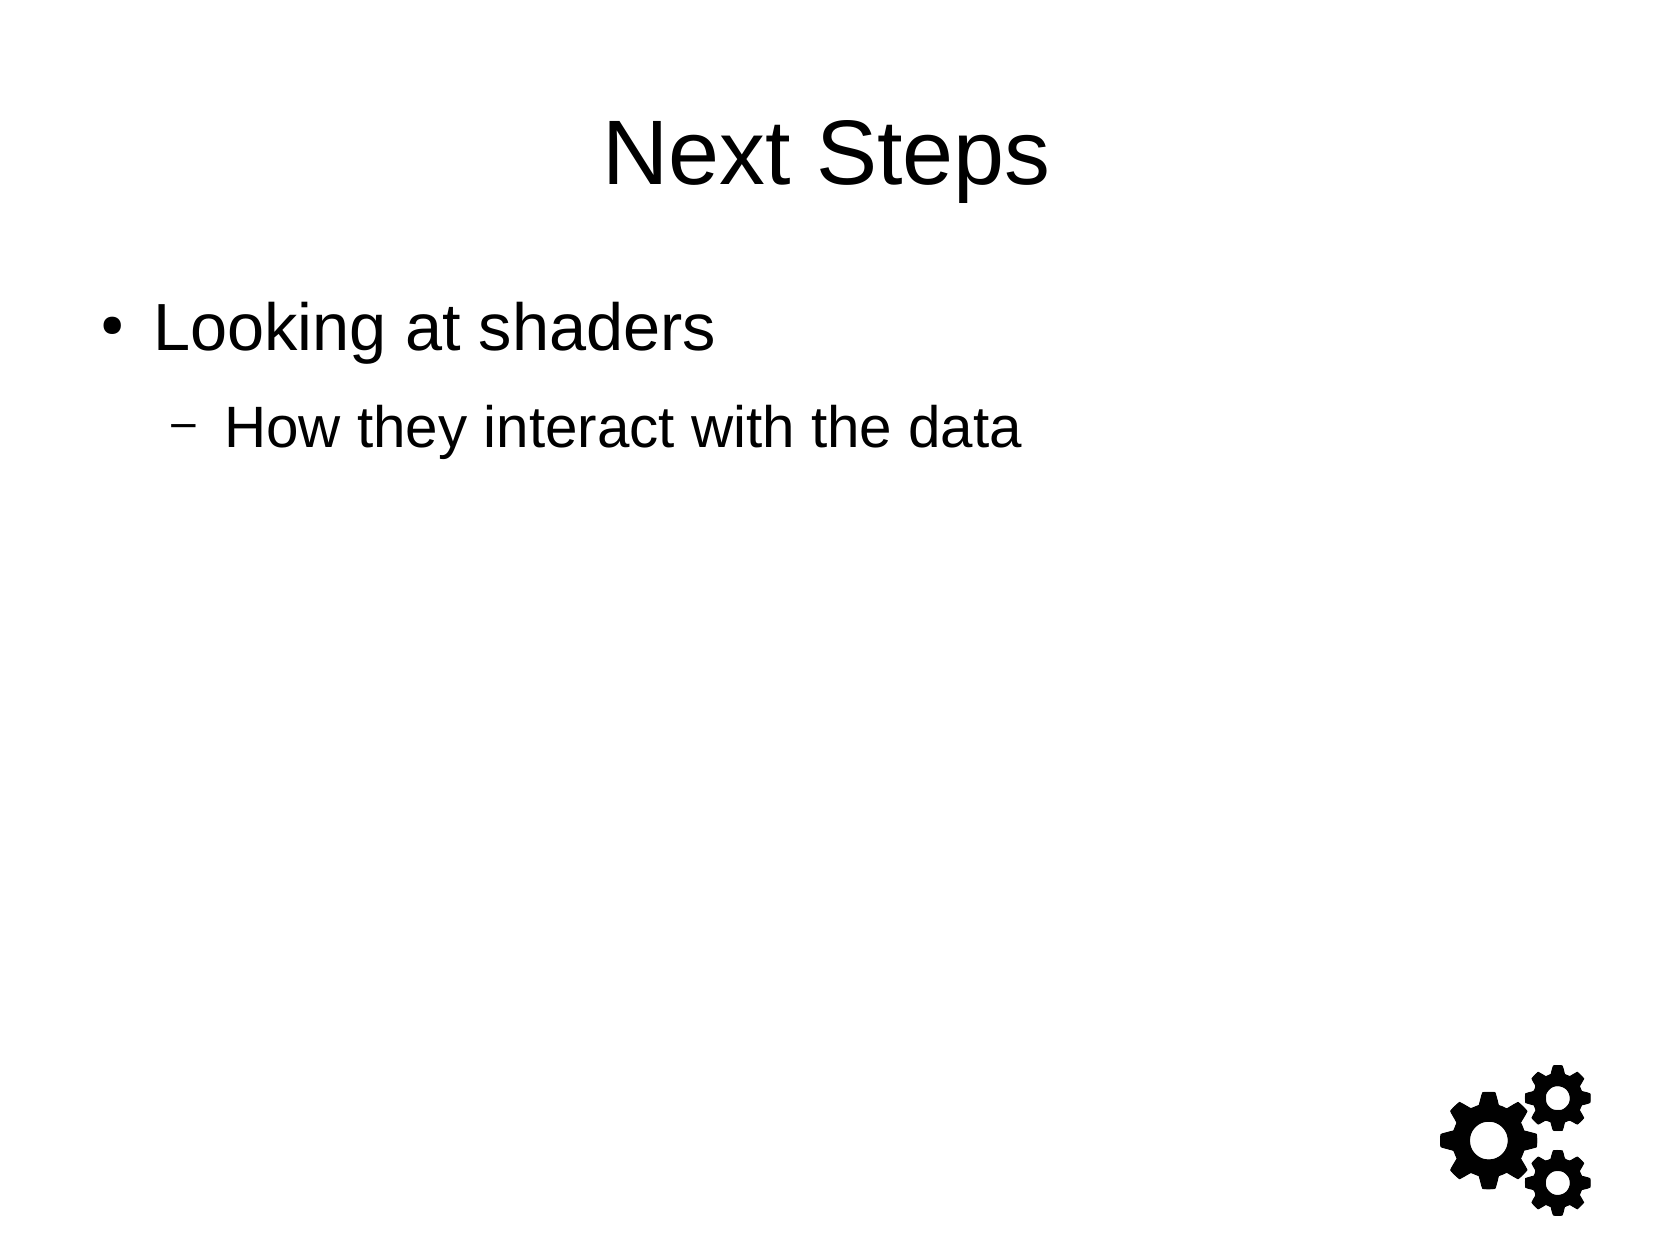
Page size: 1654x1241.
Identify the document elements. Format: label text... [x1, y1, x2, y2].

title Next Steps [82, 49, 1571, 257]
picture [1440, 1065, 1591, 1216]
list Looking at shaders How they interact with the data [82, 290, 1571, 1010]
